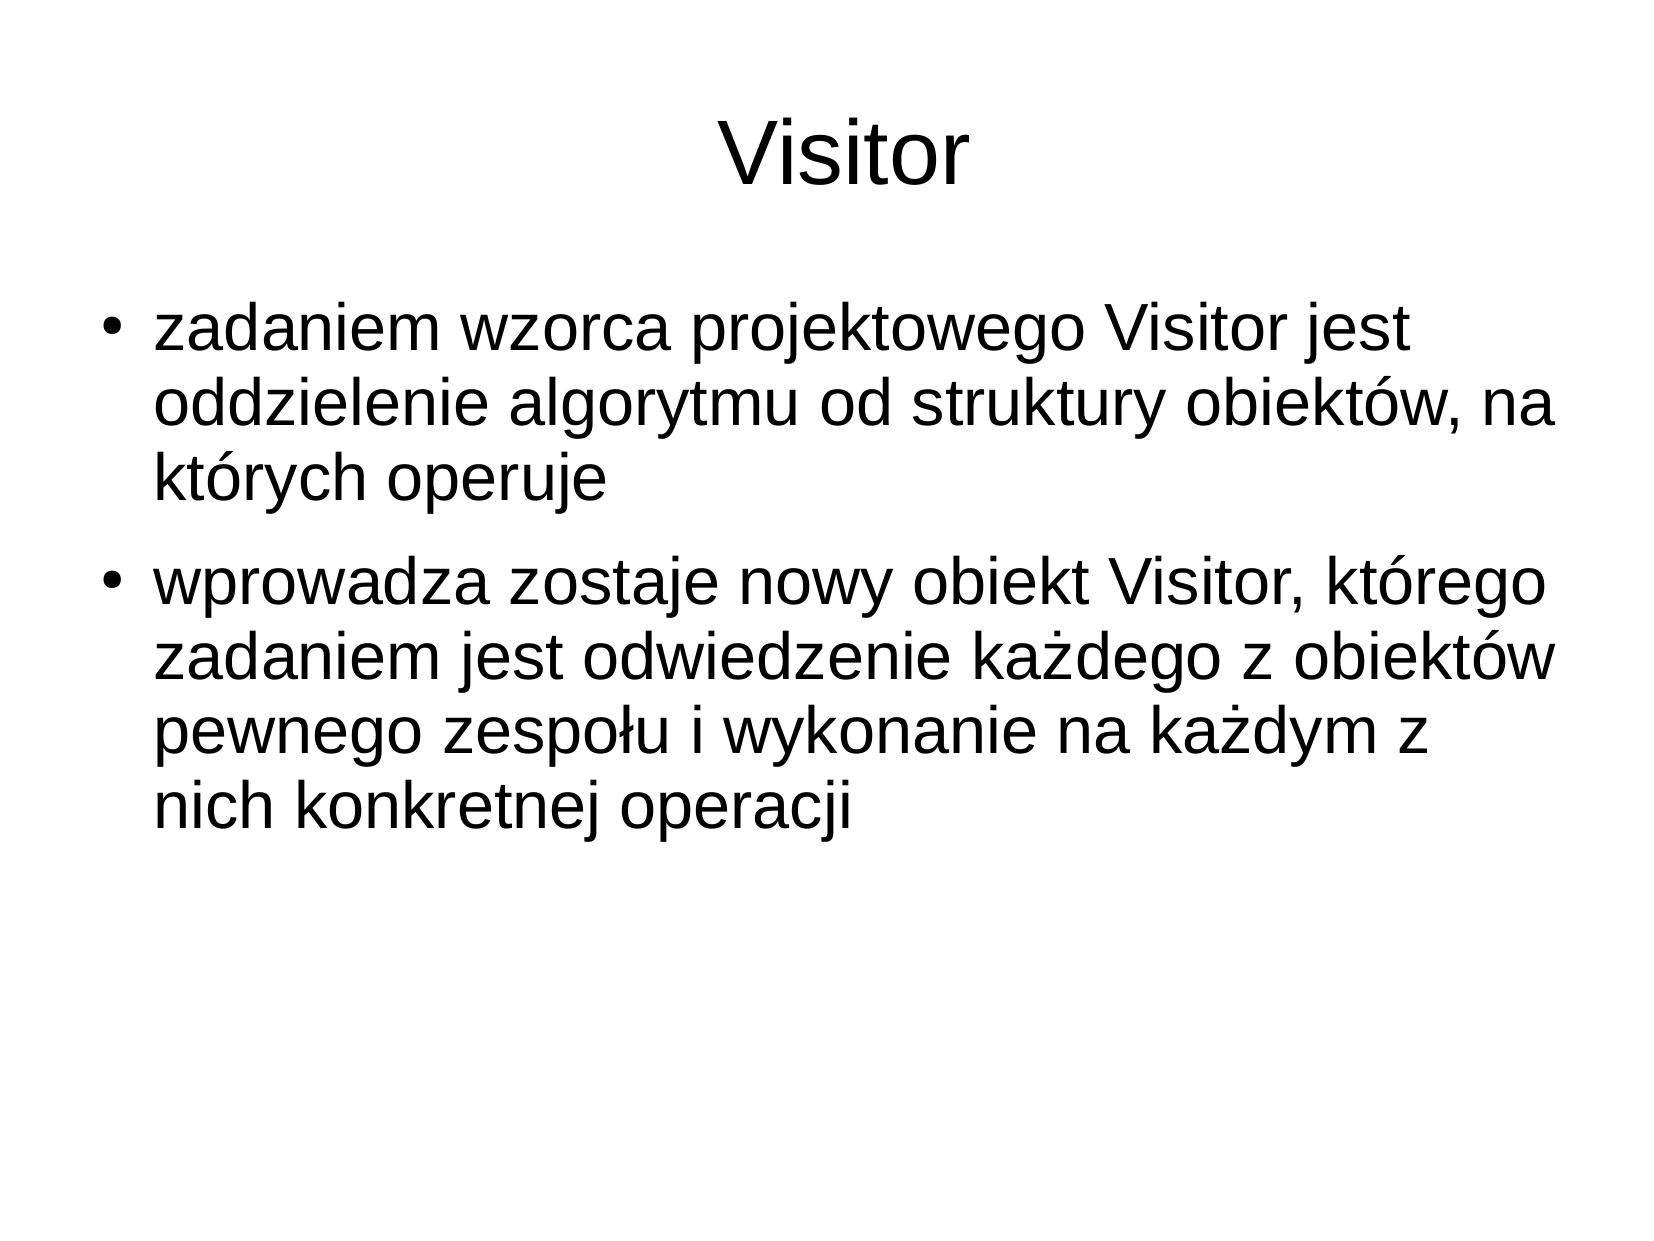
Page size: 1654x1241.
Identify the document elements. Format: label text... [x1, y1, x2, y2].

title Visitor [82, 49, 1571, 257]
list zadaniem wzorca projektowego Visitor jest oddzielenie algorytmu od struktury obiektów, na których operuje wprowadza zostaje nowy obiekt Visitor, którego zadaniem jest odwiedzenie każdego z obiektów pewnego zespołu i wykonanie na każdym z nich konkretnej operacji [82, 290, 1571, 1010]
